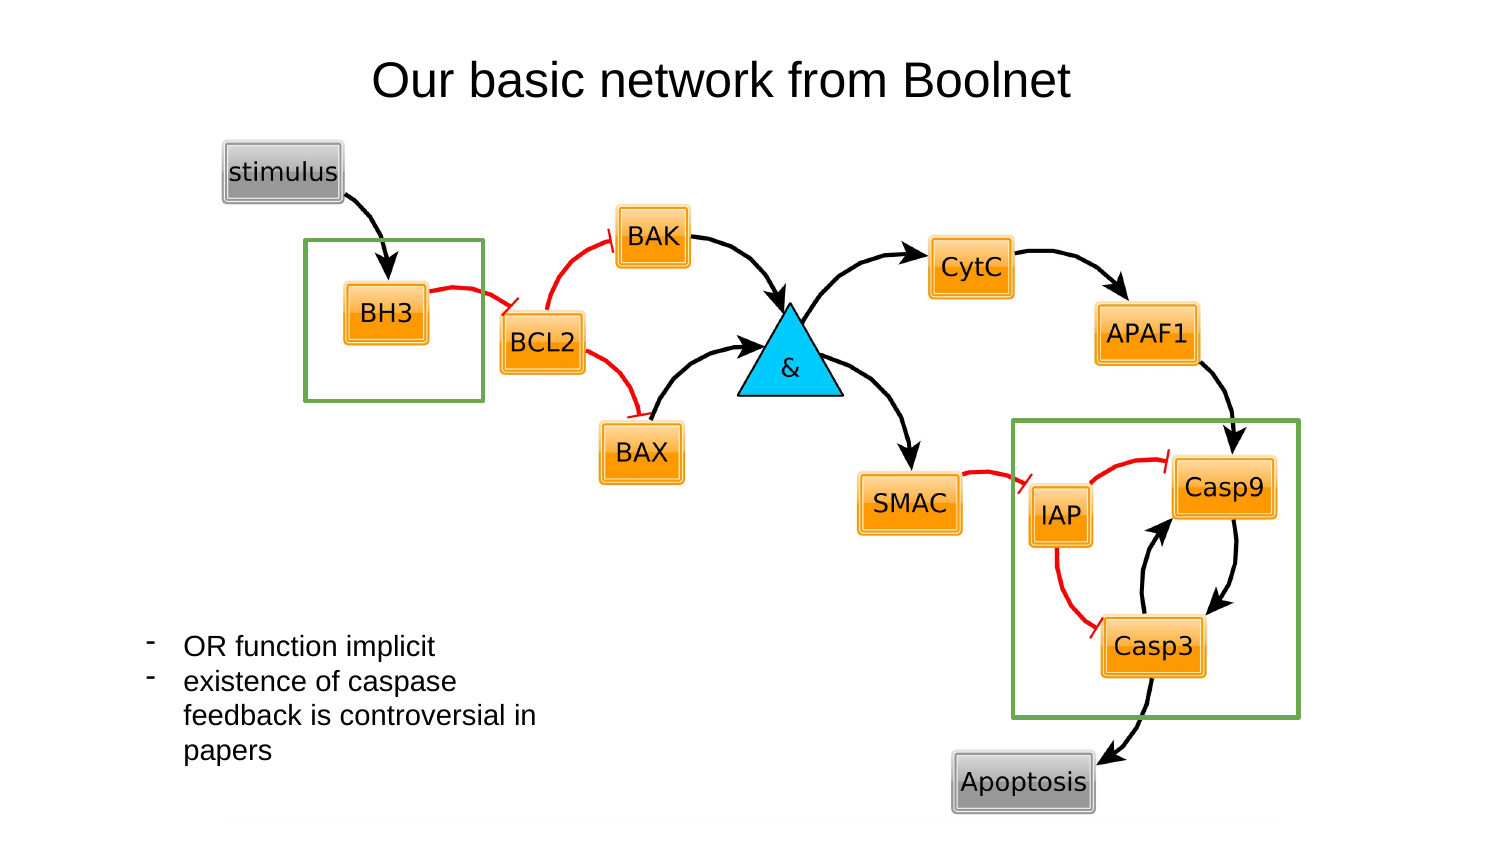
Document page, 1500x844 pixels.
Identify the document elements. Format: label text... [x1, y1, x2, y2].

text_box OR function implicit existence of caspase feedback is controversial in papers [93, 611, 579, 741]
title [51, 72, 1449, 167]
text_box Our basic network from Boolnet [272, 32, 1171, 72]
picture [1015, 423, 1282, 715]
picture [217, 167, 1282, 819]
picture [220, 746, 227, 758]
